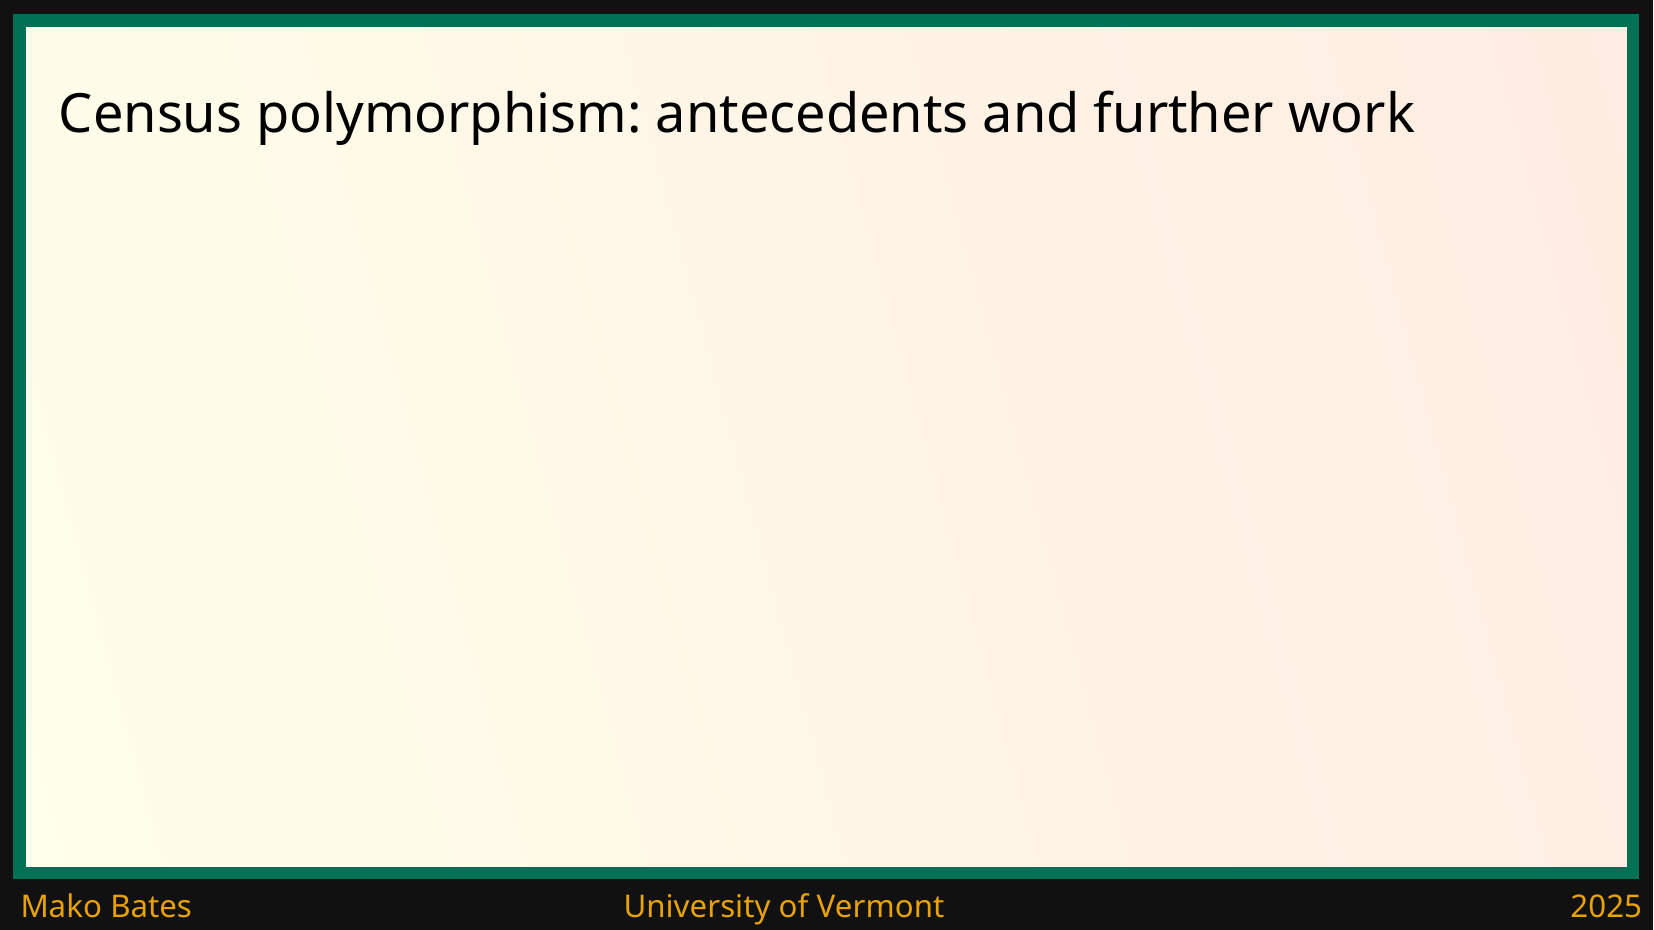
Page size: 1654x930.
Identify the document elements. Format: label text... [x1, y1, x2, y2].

title Census polymorphism: antecedents and further work [58, 60, 1593, 163]
